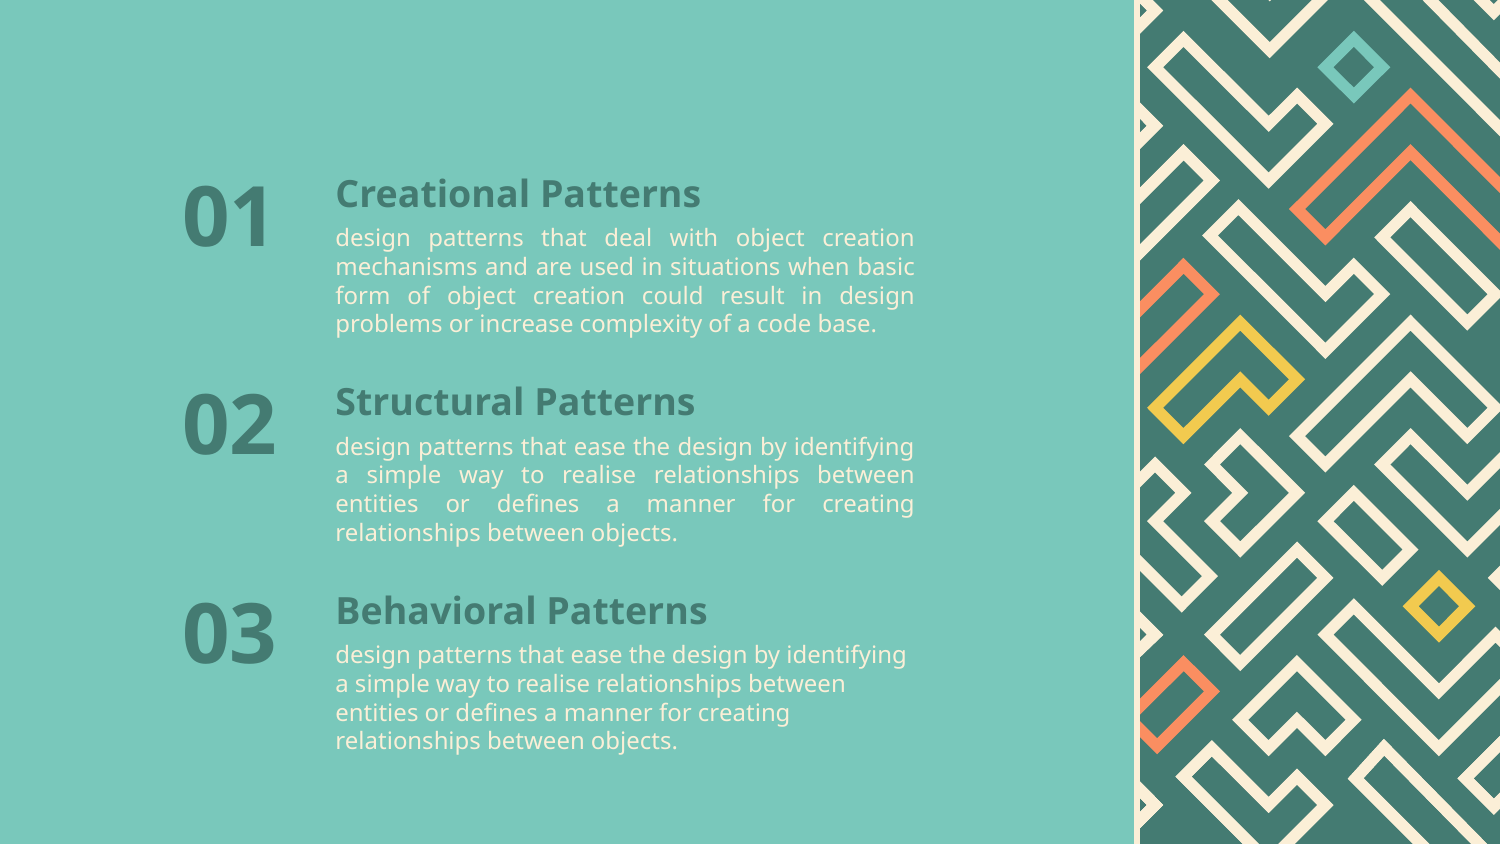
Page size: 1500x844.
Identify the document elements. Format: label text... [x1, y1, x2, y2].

subtitle design patterns that ease the design by identifying a simple way to realise relationships between entities or defines a manner for creating relationships between objects. [320, 416, 930, 488]
title 02 [89, 355, 293, 487]
title Creational Patterns [320, 158, 930, 207]
title 01 [89, 147, 293, 279]
title Structural Patterns [320, 366, 930, 416]
subtitle design patterns that deal with object creation mechanisms and are used in situations when basic form of object creation could result in design problems or increase complexity of a code base. [320, 207, 930, 280]
title Behavioral Patterns [320, 575, 930, 624]
title 03 [89, 564, 293, 696]
subtitle design patterns that ease the design by identifying a simple way to realise relationships between entities or defines a manner for creating relationships between objects. [320, 624, 930, 697]
